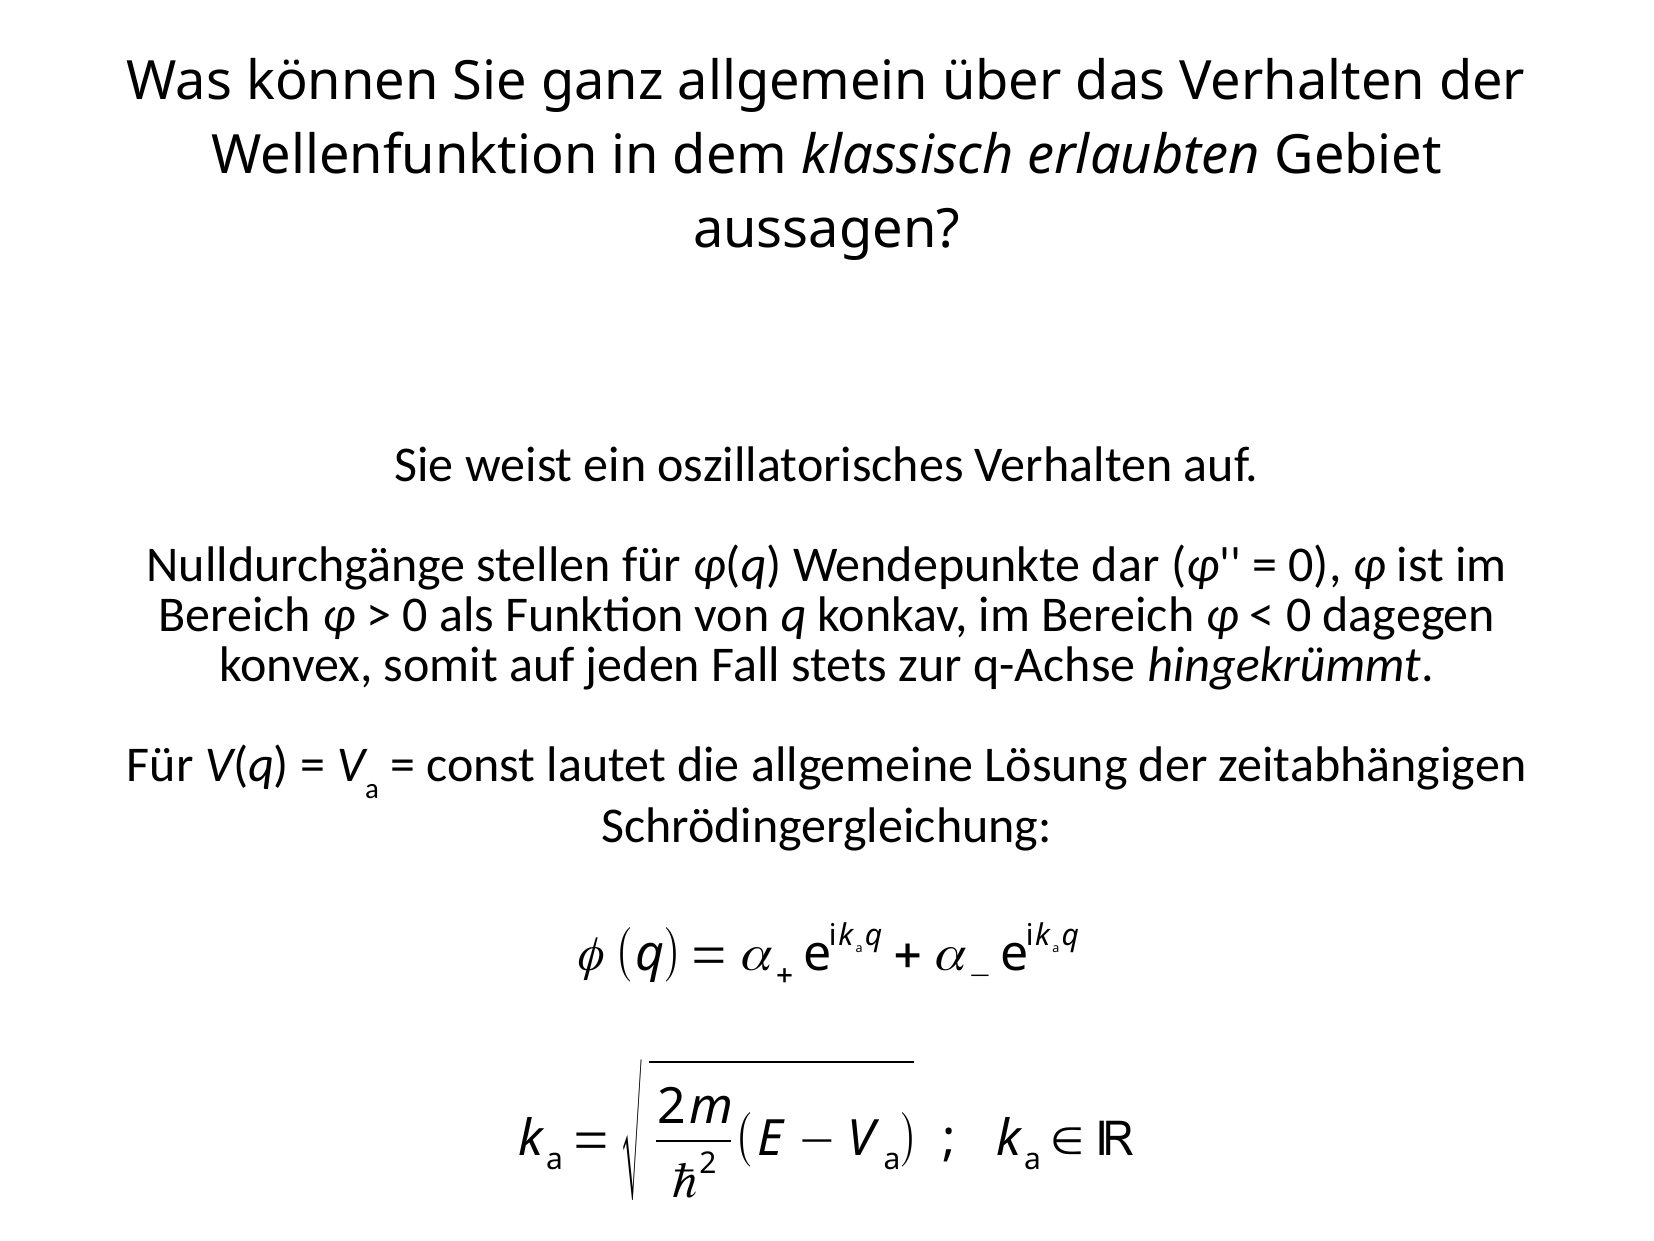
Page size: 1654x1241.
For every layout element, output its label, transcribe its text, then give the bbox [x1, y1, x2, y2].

subtitle Sie weist ein oszillatorisches Verhalten auf. Nulldurchgänge stellen für φ(q) Wendepunkte dar (φ'' = 0), φ ist im Bereich φ > 0 als Funktion von q konkav, im Bereich φ < 0 dagegen konvex, somit auf jeden Fall stets zur q-Achse hingekrümmt. Für V(q) = Va = const lautet die allgemeine Lösung der zeitabhängigen Schrödingergleichung: [82, 290, 1571, 1010]
title Was können Sie ganz allgemein über das Verhalten der Wellenfunktion in dem klassisch erlaubten Gebiet aussagen? [82, 49, 1571, 257]
chart [511, 917, 1142, 1209]
